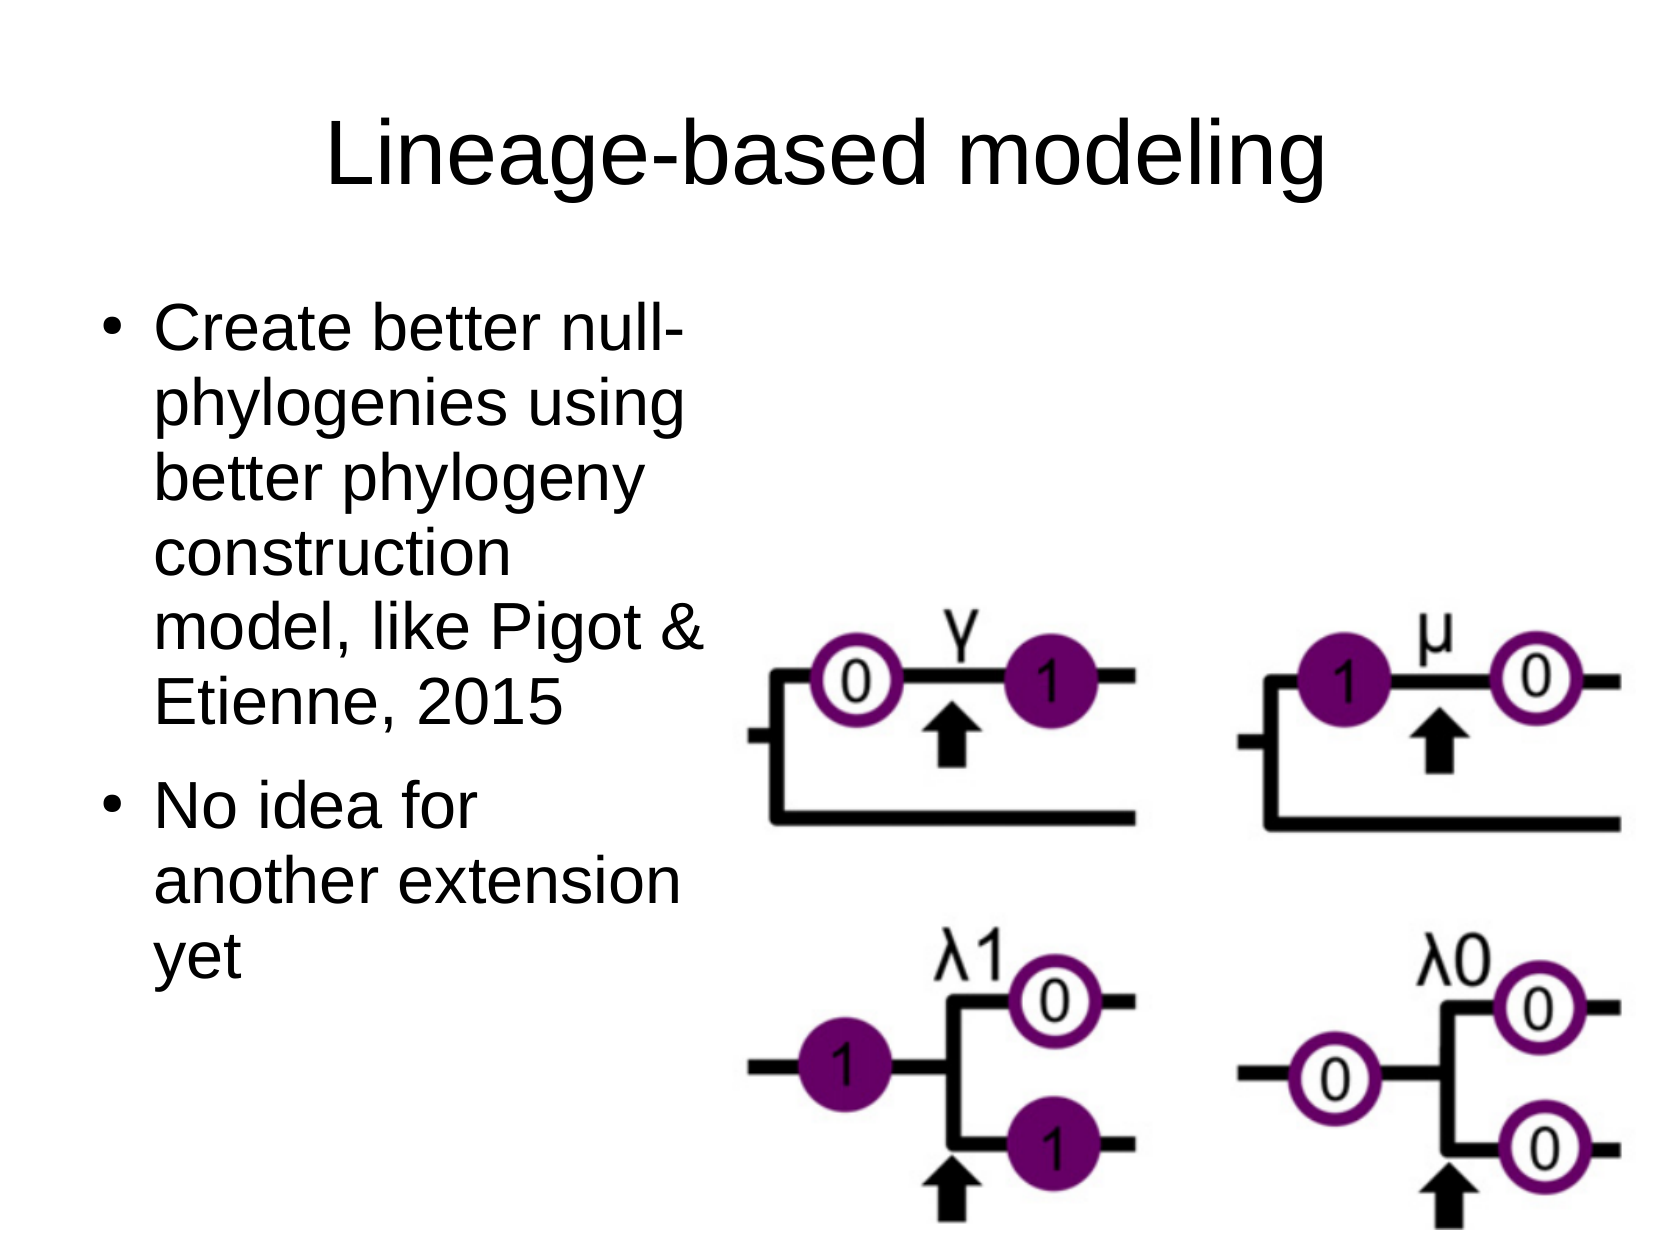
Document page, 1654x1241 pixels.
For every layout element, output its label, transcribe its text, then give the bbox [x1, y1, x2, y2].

list Create better null-phylogenies using better phylogeny construction model, like Pigot & Etienne, 2015 No idea for another extension yet [82, 290, 721, 1201]
picture [732, 597, 1636, 1231]
title Lineage-based modeling [82, 49, 1571, 257]
